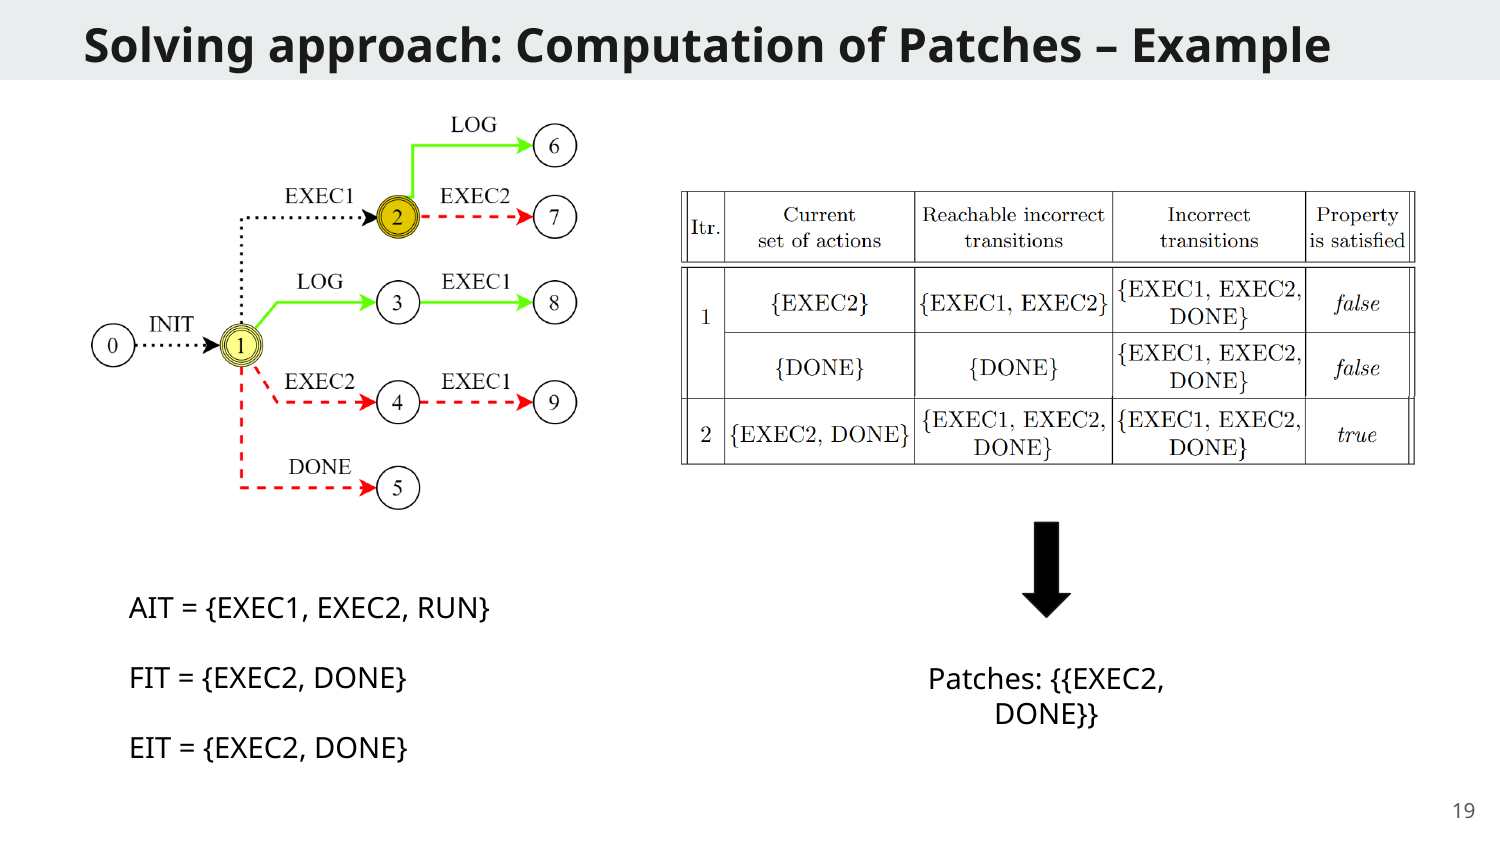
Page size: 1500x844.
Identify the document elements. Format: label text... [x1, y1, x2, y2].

picture [88, 112, 580, 514]
text_box [1022, 522, 1071, 618]
text_box AIT = {EXEC1, EXEC2, RUN} FIT = {EXEC2, DONE} EIT = {EXEC2, DONE} [114, 574, 555, 780]
title Solving approach: Computation of Patches – Example [68, 0, 1432, 88]
slide_number <numéro> [1400, 779, 1491, 844]
text_box Patches: {{EXEC2, DONE}} [860, 645, 1233, 746]
picture [677, 189, 1416, 466]
